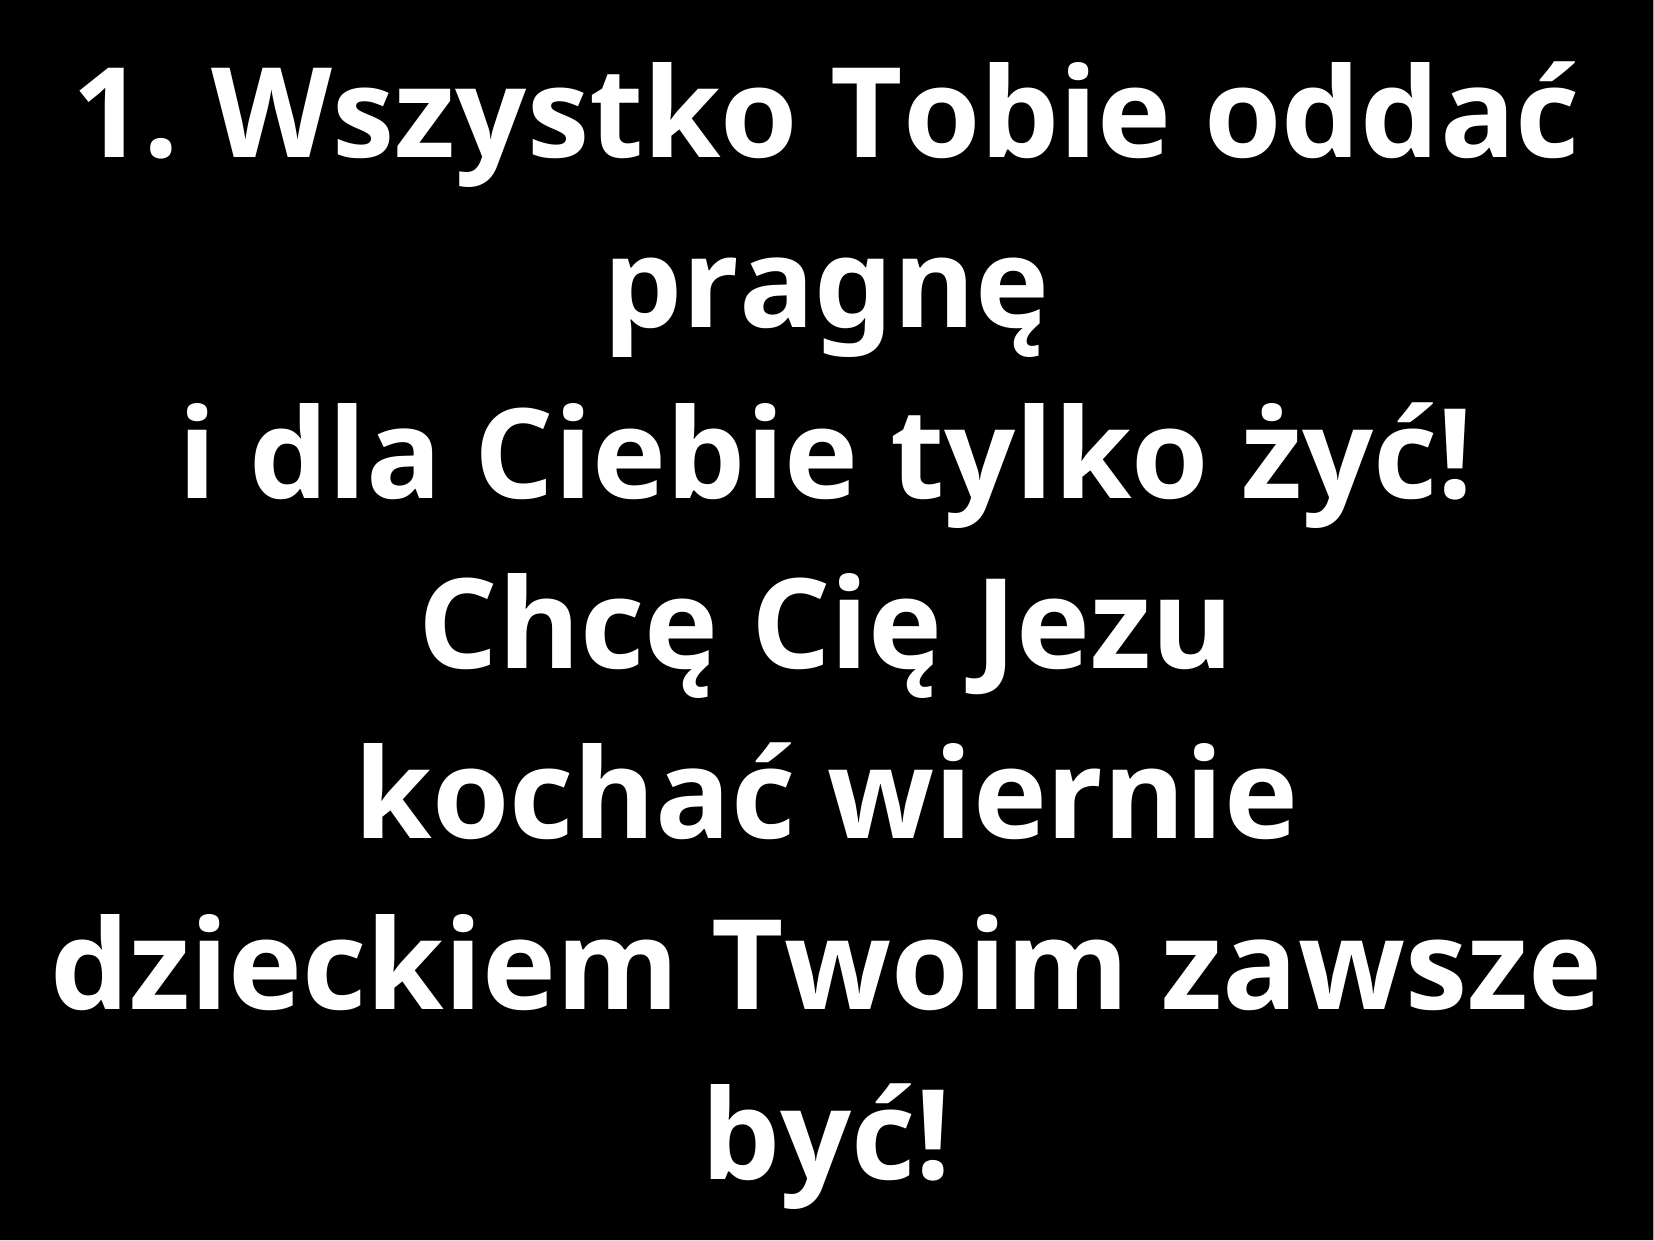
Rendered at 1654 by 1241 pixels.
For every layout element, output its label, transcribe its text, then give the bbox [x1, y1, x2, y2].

title 1. Wszystko Tobie oddać pragnę i dla Ciebie tylko żyć! Chcę Cię Jezu kochać wiernie dzieckiem Twoim zawsze być! [0, 0, 1654, 1241]
